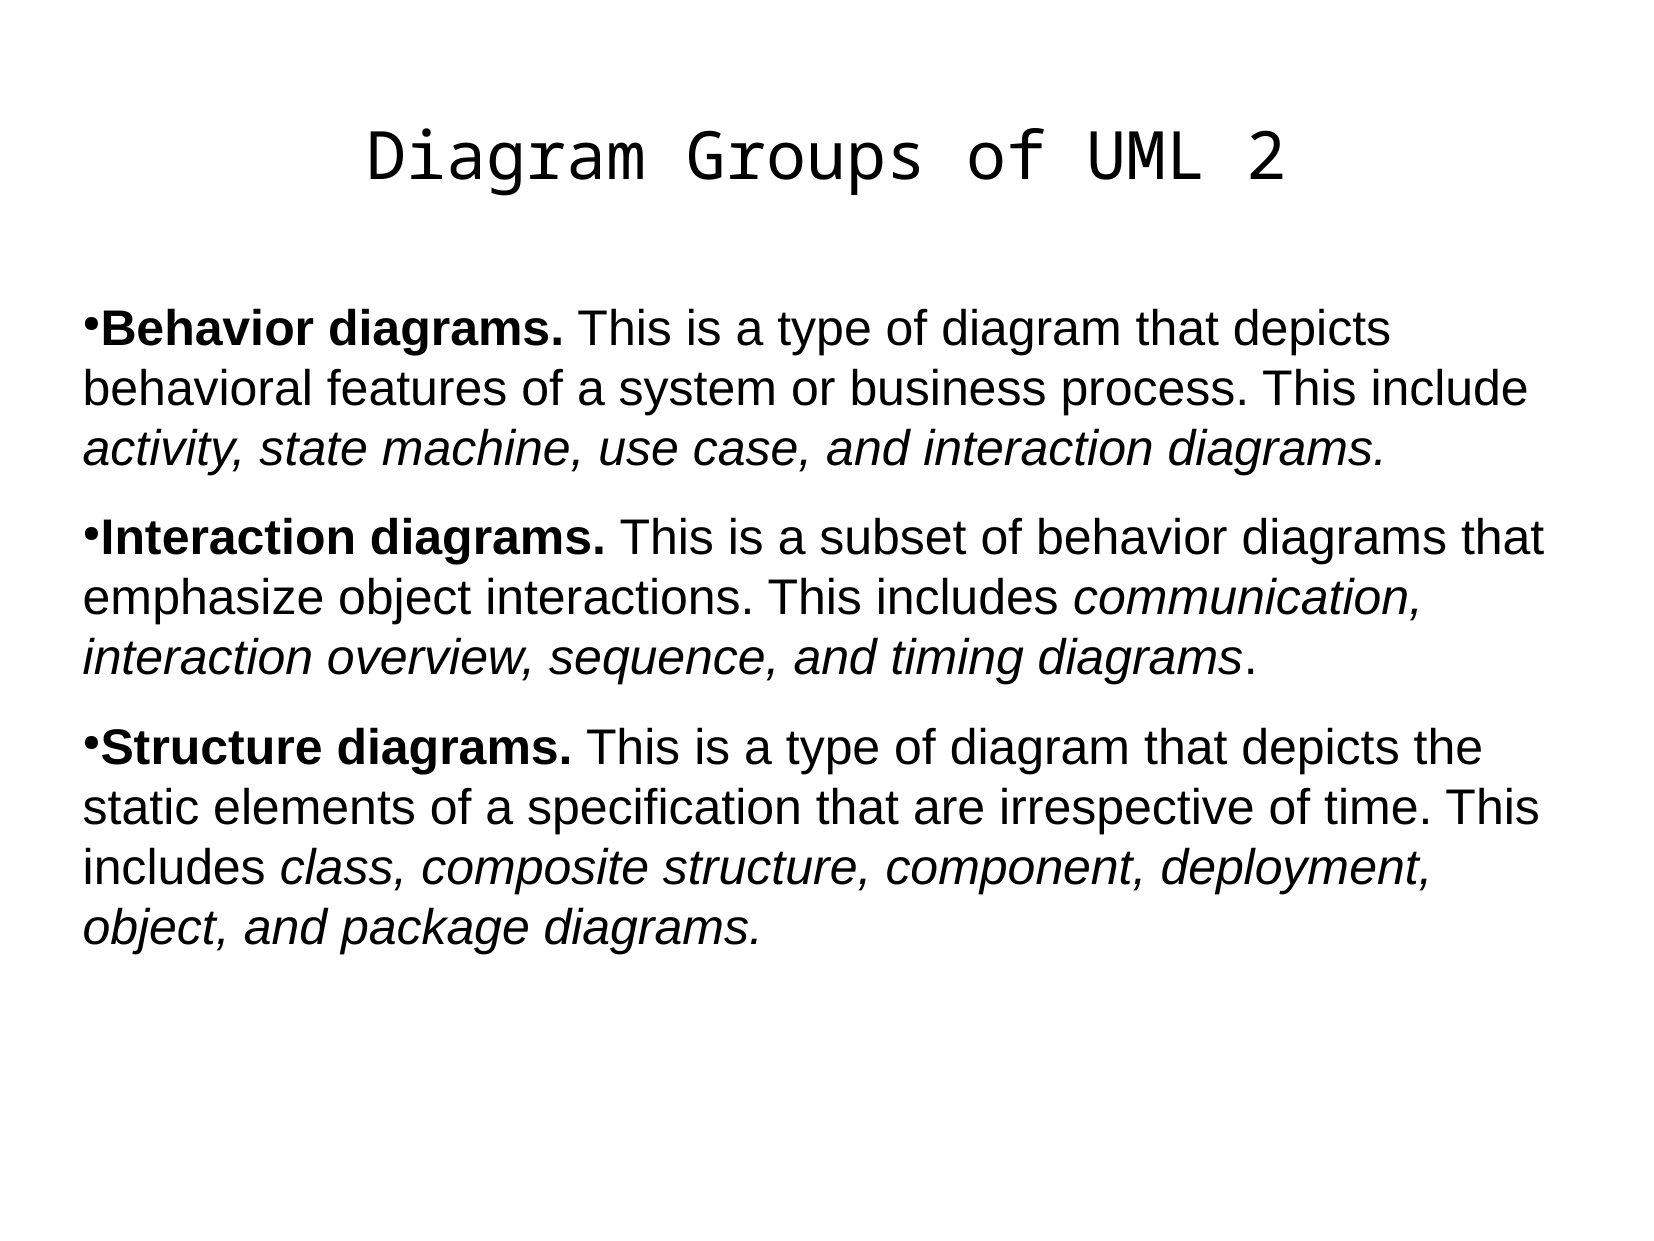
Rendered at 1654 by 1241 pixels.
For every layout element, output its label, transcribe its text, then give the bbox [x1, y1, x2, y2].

list Behavior diagrams. This is a type of diagram that depicts behavioral features of a system or business process. This include activity, state machine, use case, and interaction diagrams. Interaction diagrams. This is a subset of behavior diagrams that emphasize object interactions. This includes communication, interaction overview, sequence, and timing diagrams. Structure diagrams. This is a type of diagram that depicts the static elements of a specification that are irrespective of time. This includes class, composite structure, component, deployment, object, and package diagrams. [82, 295, 1571, 1158]
title Diagram Groups of UML 2 [82, 49, 1571, 257]
